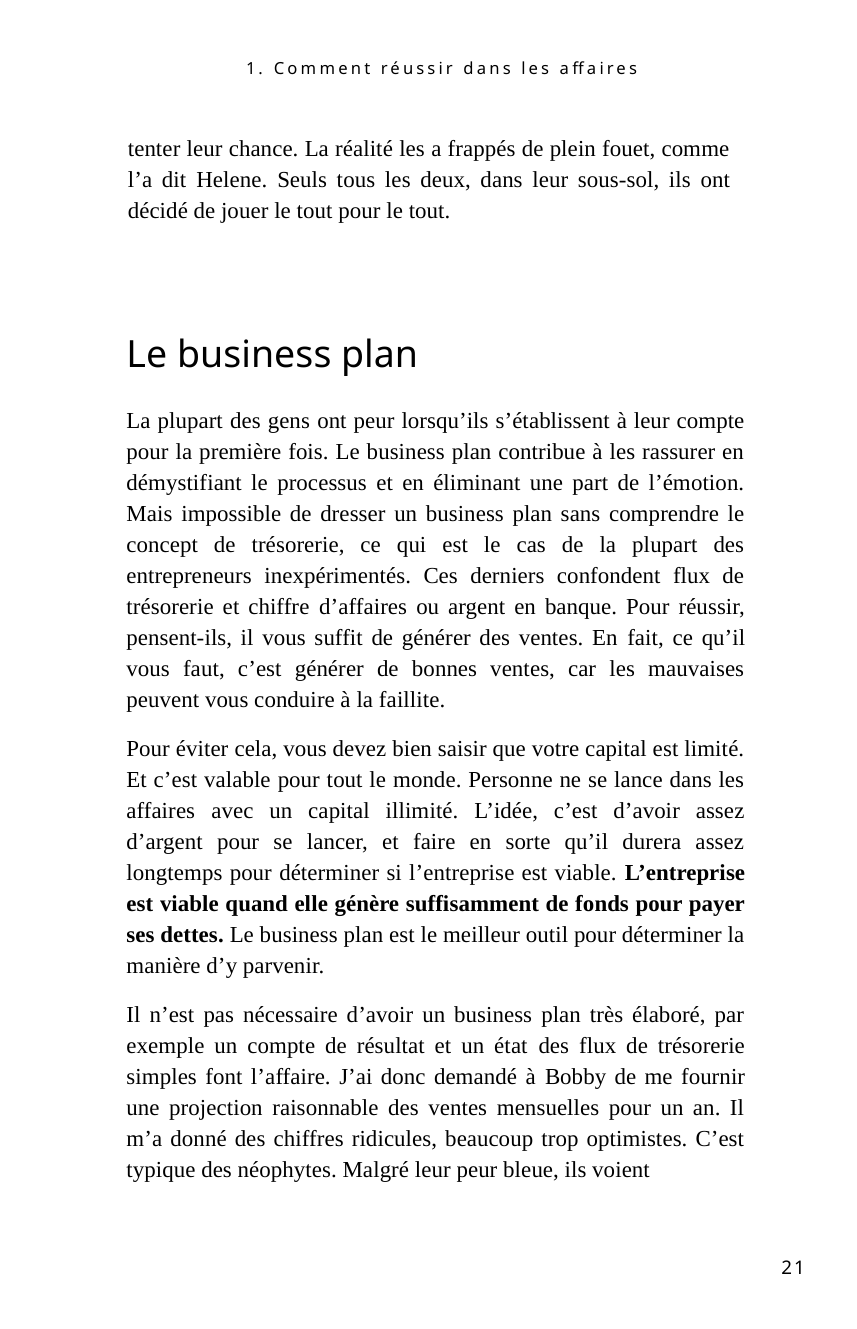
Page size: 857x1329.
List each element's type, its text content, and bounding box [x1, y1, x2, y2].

text_box 21 [781, 1255, 810, 1276]
text_box tenter leur chance. La réalité les a frappés de plein fouet, comme l’a dit Helene. Seuls tous les deux, dans leur sous-sol, ils ont décidé de jouer le tout pour le tout. [128, 130, 741, 220]
text_box 1. Comment réussir dans les affaires [246, 58, 625, 79]
text_box Le business plan La plupart des gens ont peur lorsqu’ils s’établissent à leur compte pour la première fois. Le business plan contribue à les rassurer en démystifiant le processus et en éliminant une part de l’émotion. Mais impossible de dresser un business plan sans comprendre le concept de trésorerie, ce qui est le cas de la plupart des entrepreneurs inexpérimentés. Ces derniers confondent flux de trésorerie et chiffre d’affaires ou argent en banque. Pour réussir, pensent-ils, il vous suffit de générer des ventes. En fait, ce qu’il vous faut, c’est générer de bonnes ventes, car les mauvaises peuvent vous conduire à la faillite. Pour éviter cela, vous devez bien saisir que votre capital est limité. Et c’est valable pour tout le monde. Personne ne se lance dans les affaires avec un capital illimité. L’idée, c’est d’avoir assez d’argent pour se lancer, et faire en sorte qu’il durera assez longtemps pour déterminer si l’entreprise est viable. L’entreprise est viable quand elle génère suffisamment de fonds pour payer ses dettes. Le business plan est le meilleur outil pour déterminer la manière d’y parvenir. Il n’est pas nécessaire d’avoir un business plan très élaboré, par exemple un compte de résultat et un état des flux de trésorerie simples font l’affaire. J’ai donc demandé à Bobby de me fournir une projection raisonnable des ventes mensuelles pour un an. Il m’a donné des chiffres ridicules, beaucoup trop optimistes. C’est typique des néophytes. Malgré leur peur bleue, ils voient [126, 330, 746, 1220]
